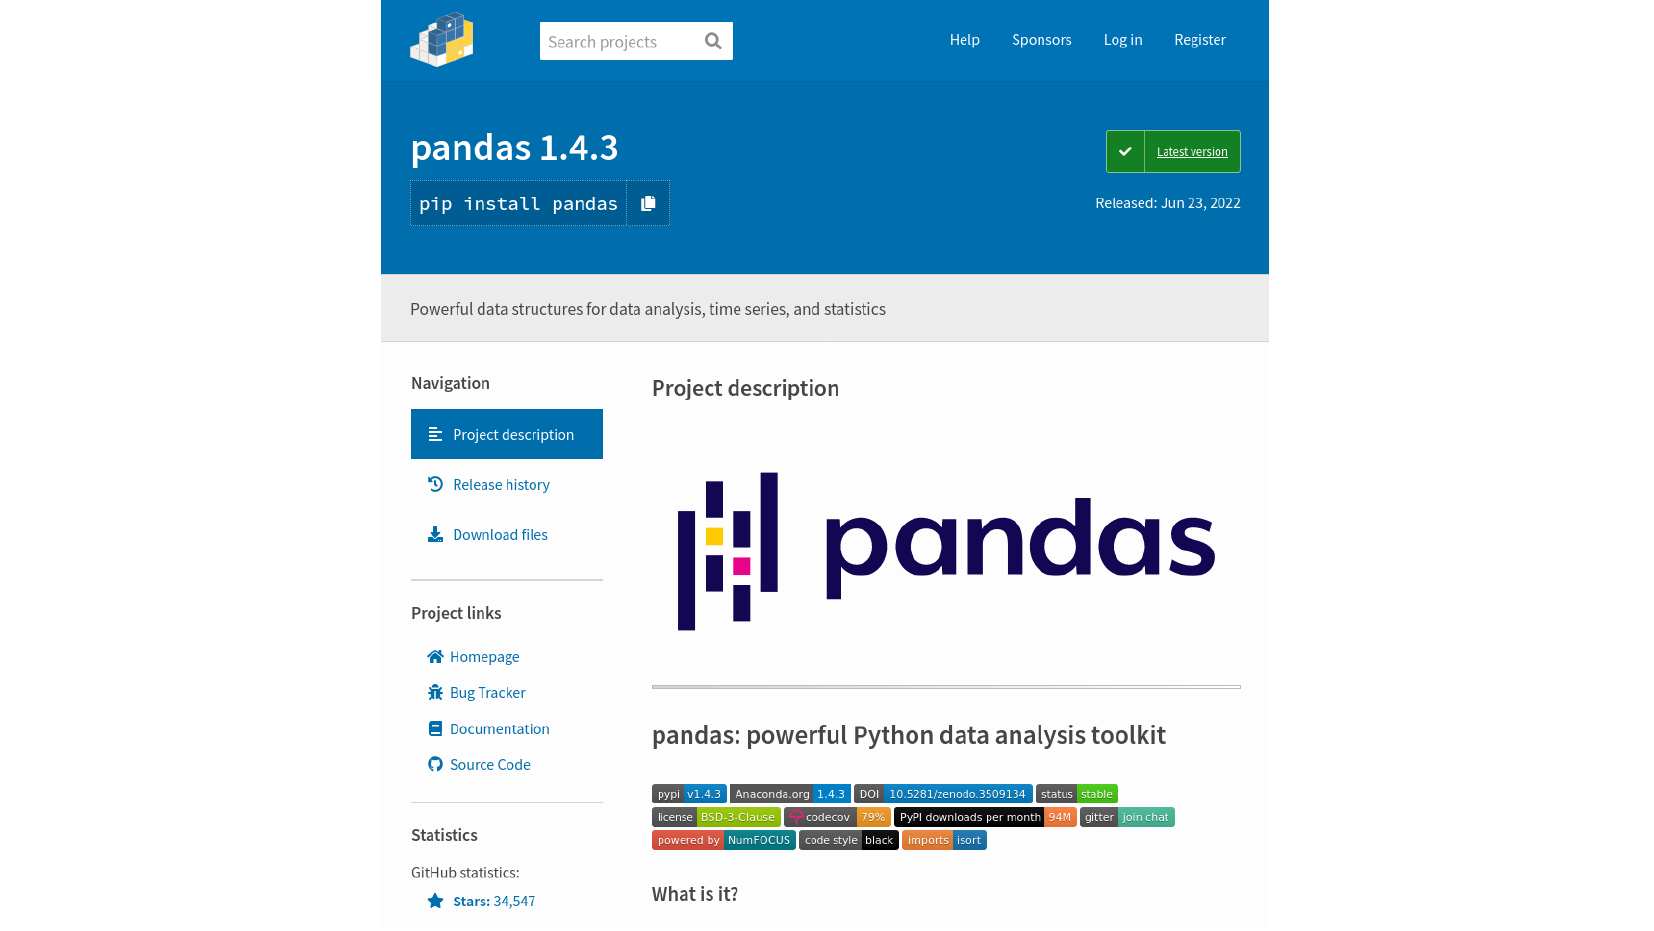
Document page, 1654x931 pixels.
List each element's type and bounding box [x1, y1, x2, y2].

picture [381, 0, 1269, 928]
